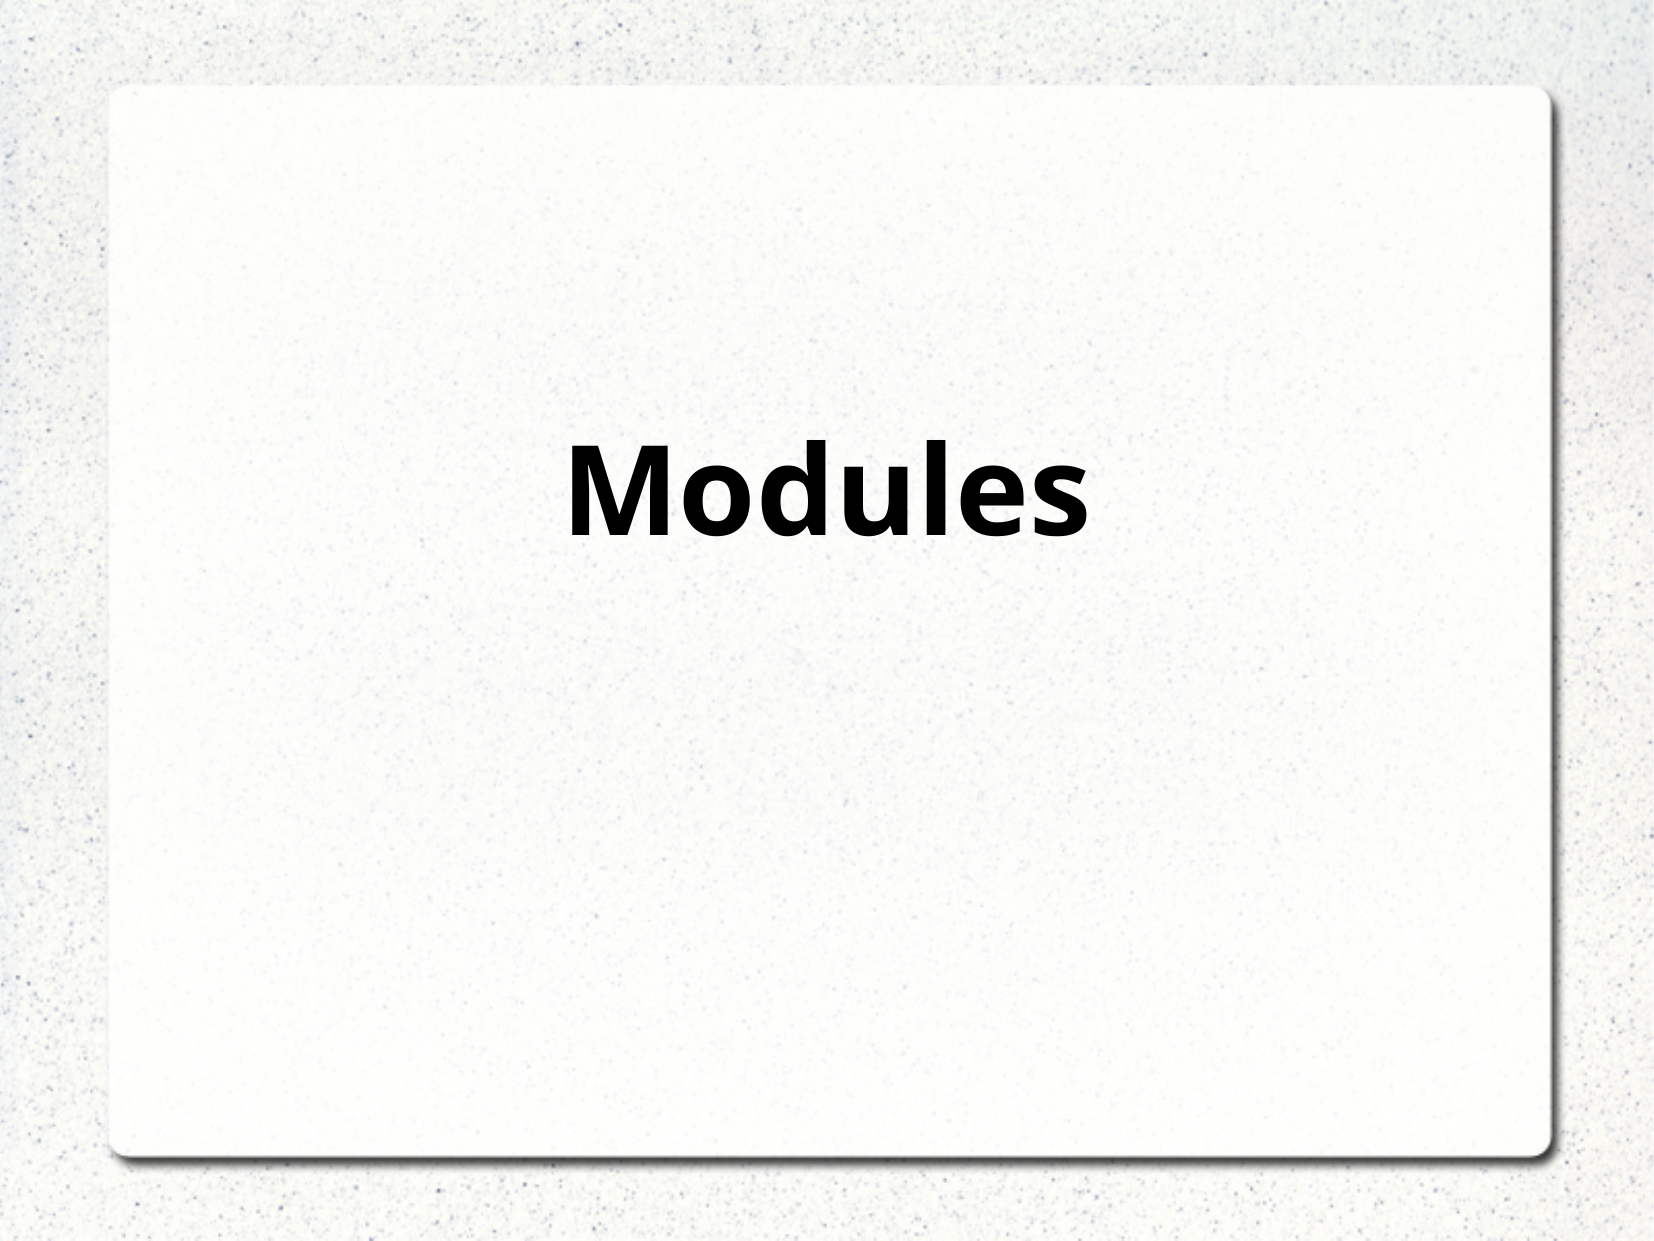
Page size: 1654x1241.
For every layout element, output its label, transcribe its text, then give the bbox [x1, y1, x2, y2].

picture [0, 0, 1654, 1241]
title Modules [118, 383, 1536, 591]
